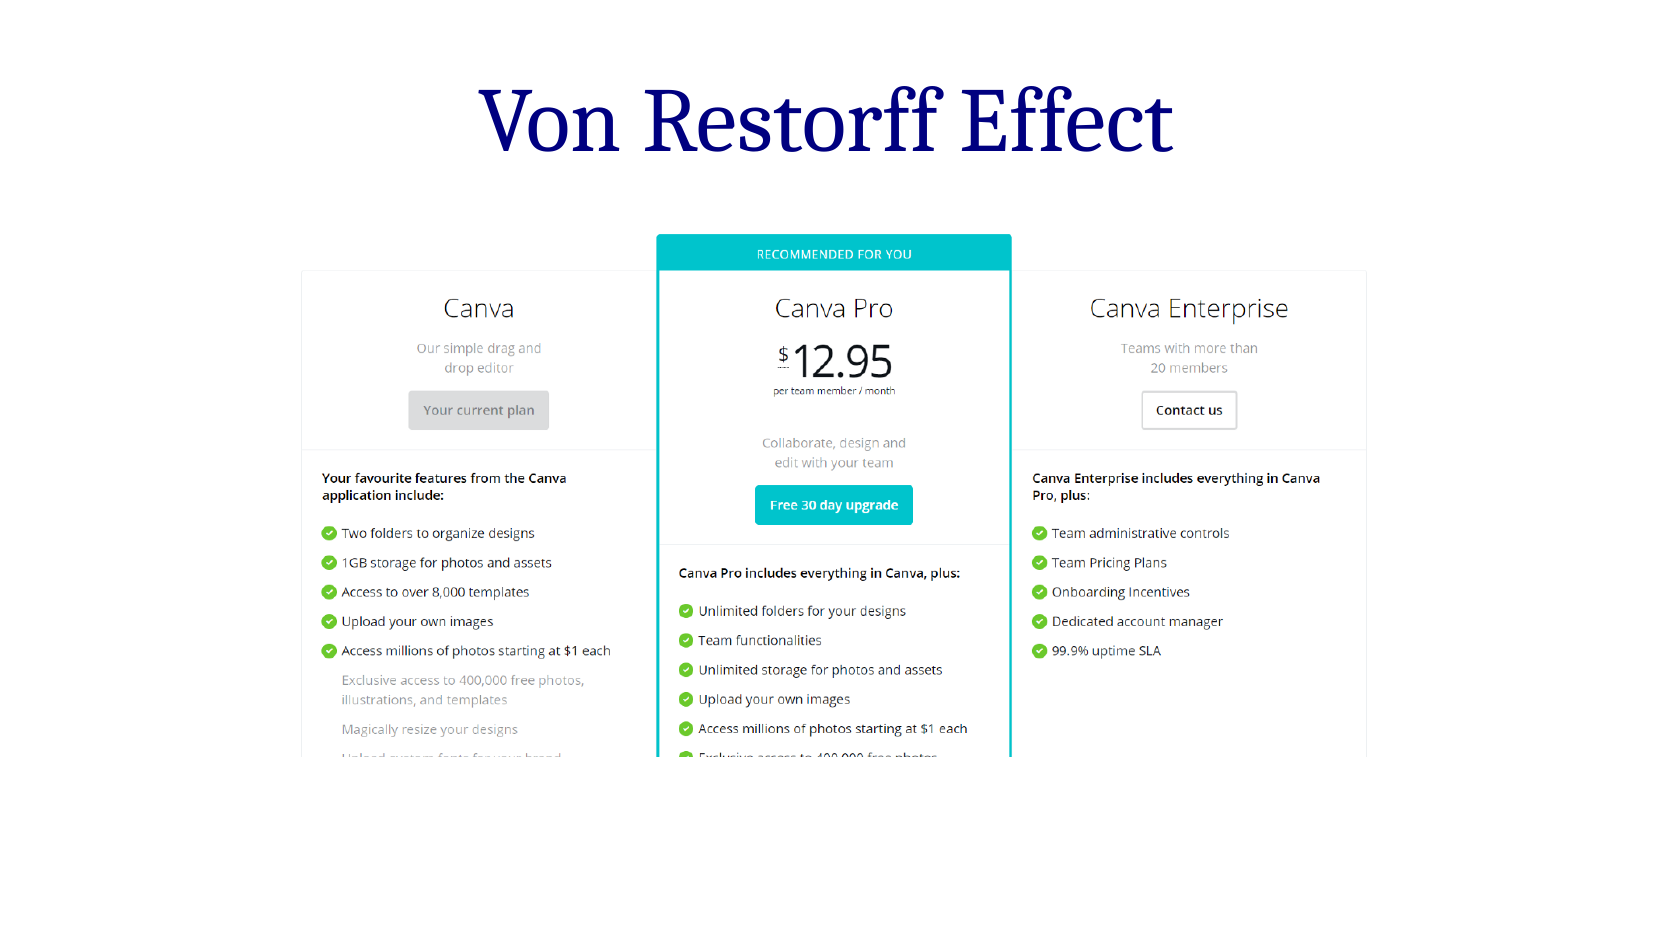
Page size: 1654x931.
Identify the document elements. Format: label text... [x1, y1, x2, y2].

picture [263, 217, 1390, 758]
title Von Restorff Effect [82, 37, 1571, 193]
